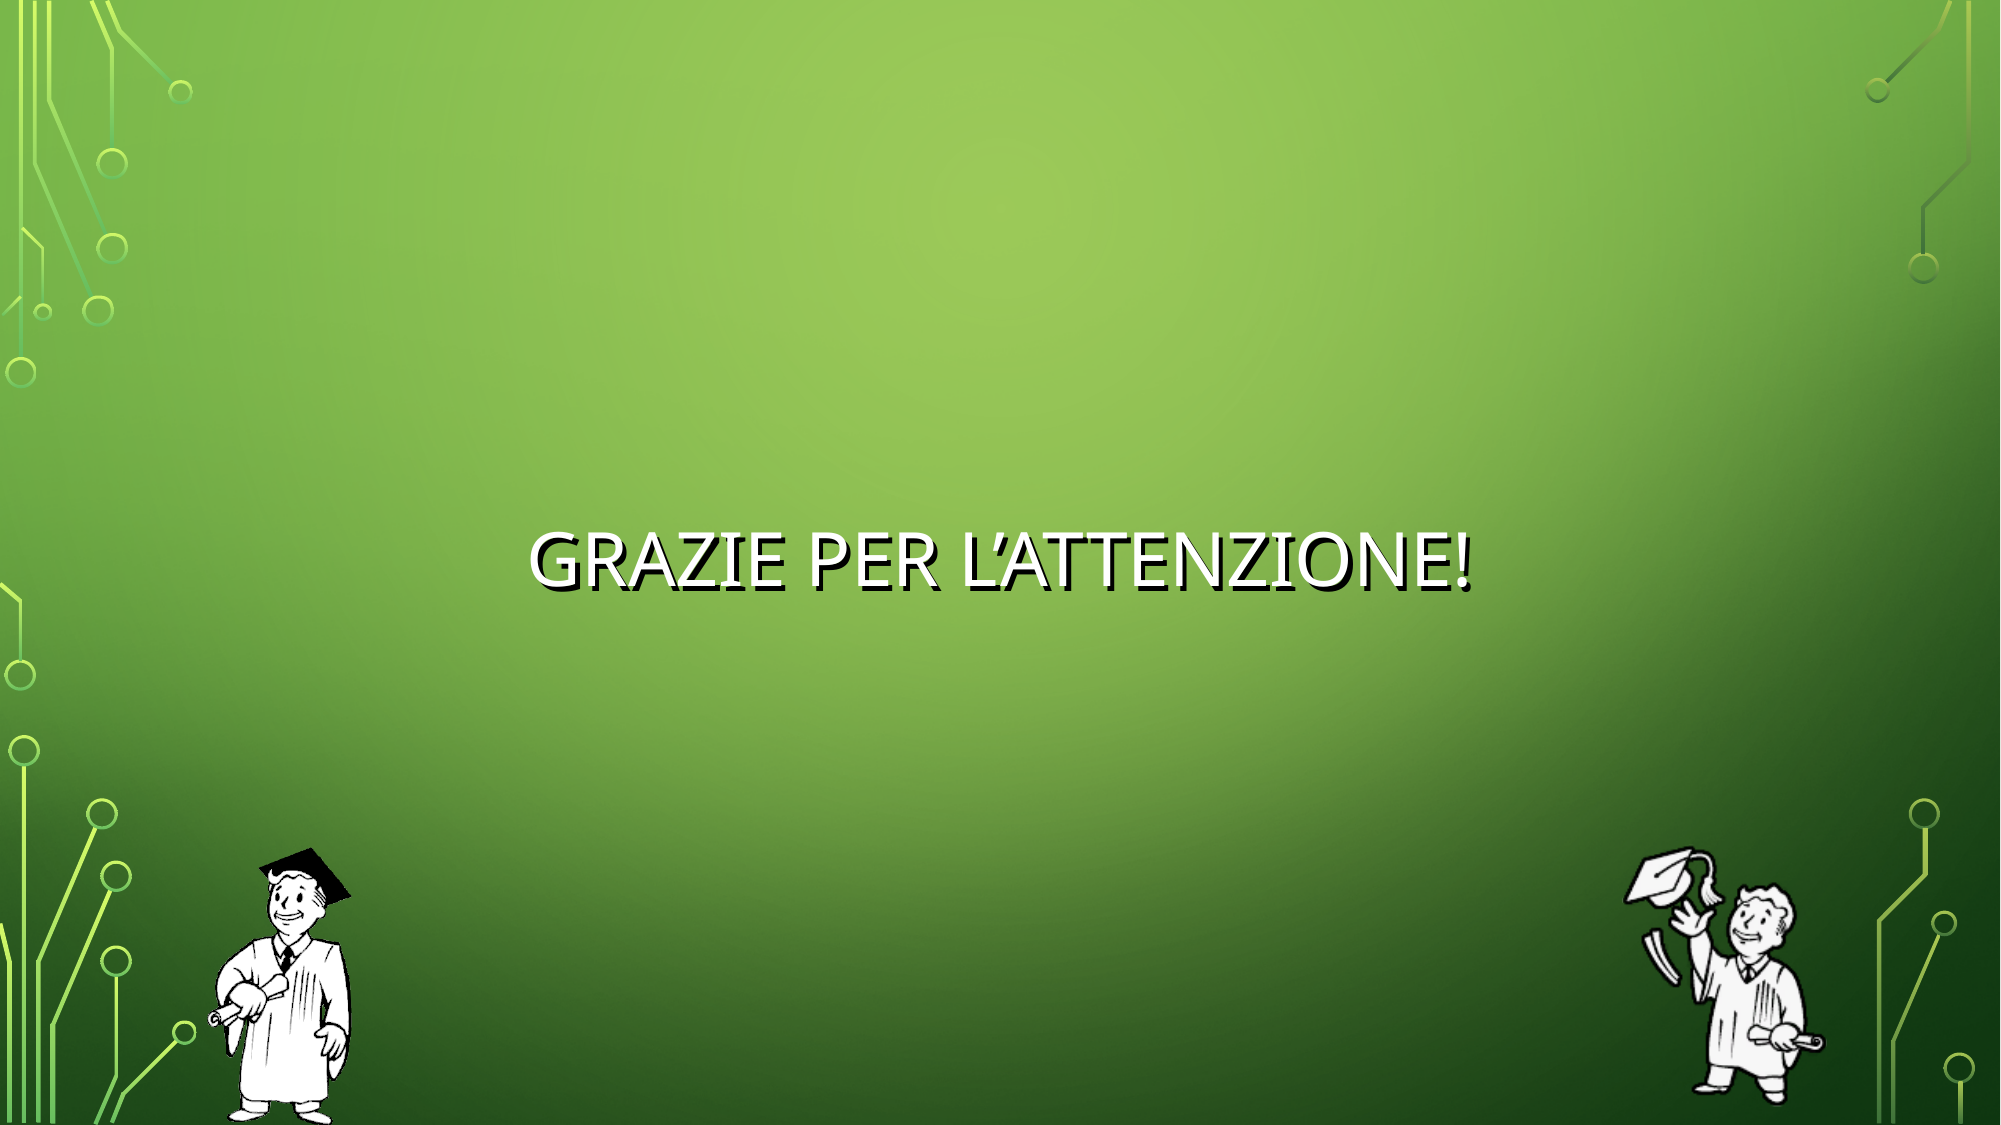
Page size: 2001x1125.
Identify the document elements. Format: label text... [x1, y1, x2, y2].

picture [206, 847, 352, 1125]
picture [1576, 828, 1874, 1125]
title Grazie per l’attenzione! [137, 453, 1863, 672]
